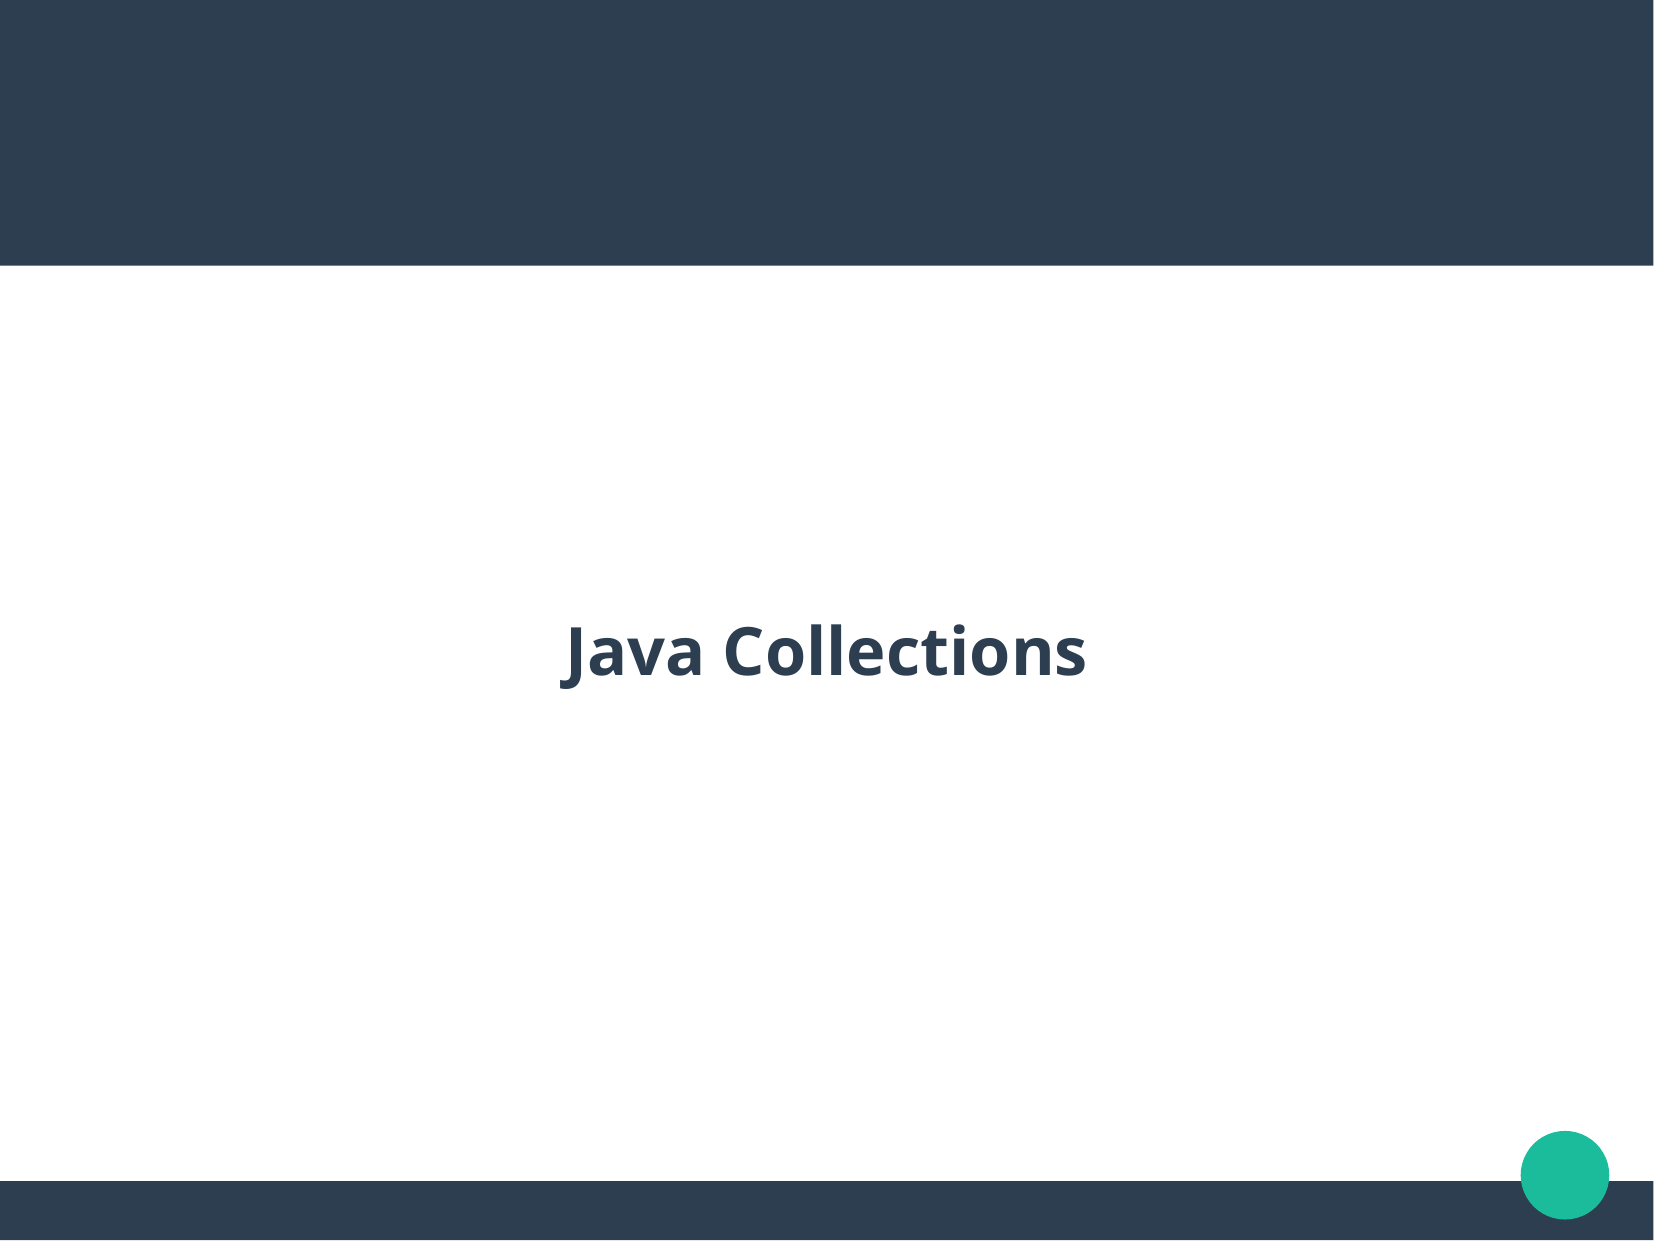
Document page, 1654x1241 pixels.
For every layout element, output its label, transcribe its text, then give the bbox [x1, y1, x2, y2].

subtitle Java Collections [82, 290, 1571, 1010]
